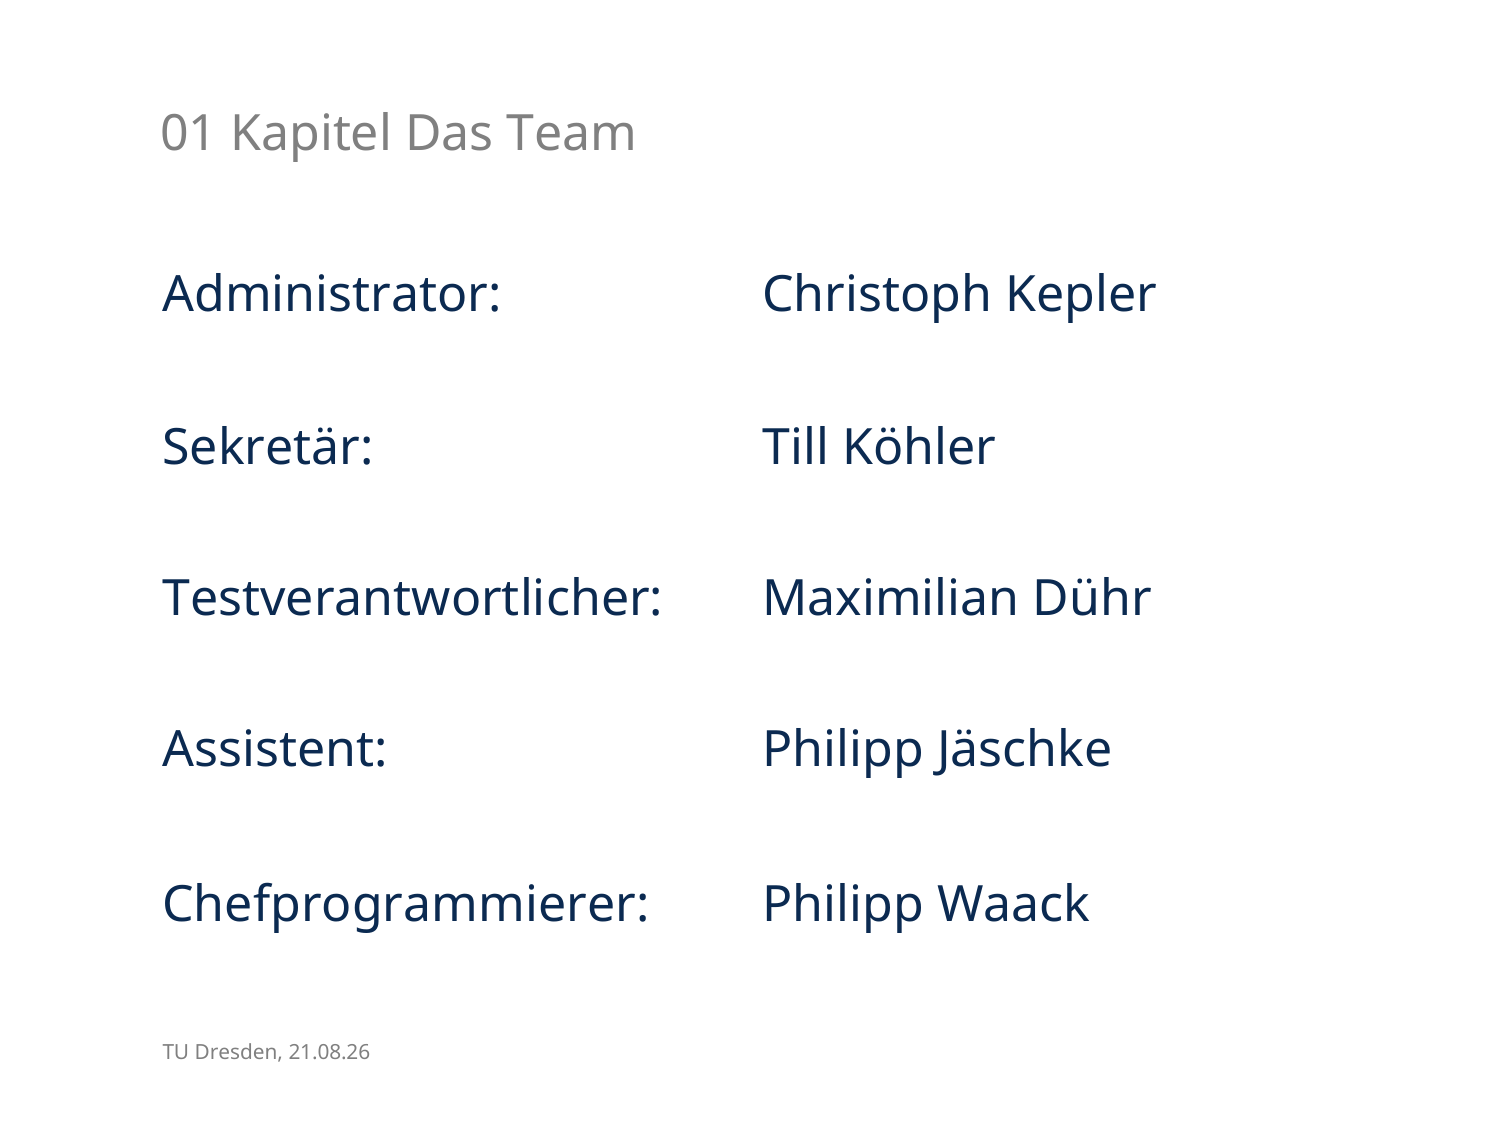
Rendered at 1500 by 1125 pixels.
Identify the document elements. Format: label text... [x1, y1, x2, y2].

list Administrator: Christoph Kepler Sekretär: Till Köhler Testverantwortlicher: Maximilian Dühr Assistent: Philipp Jäschke Chefprogrammierer: Philipp Waack [162, 249, 1388, 877]
title 01 Kapitel Das Team [160, 93, 1392, 170]
